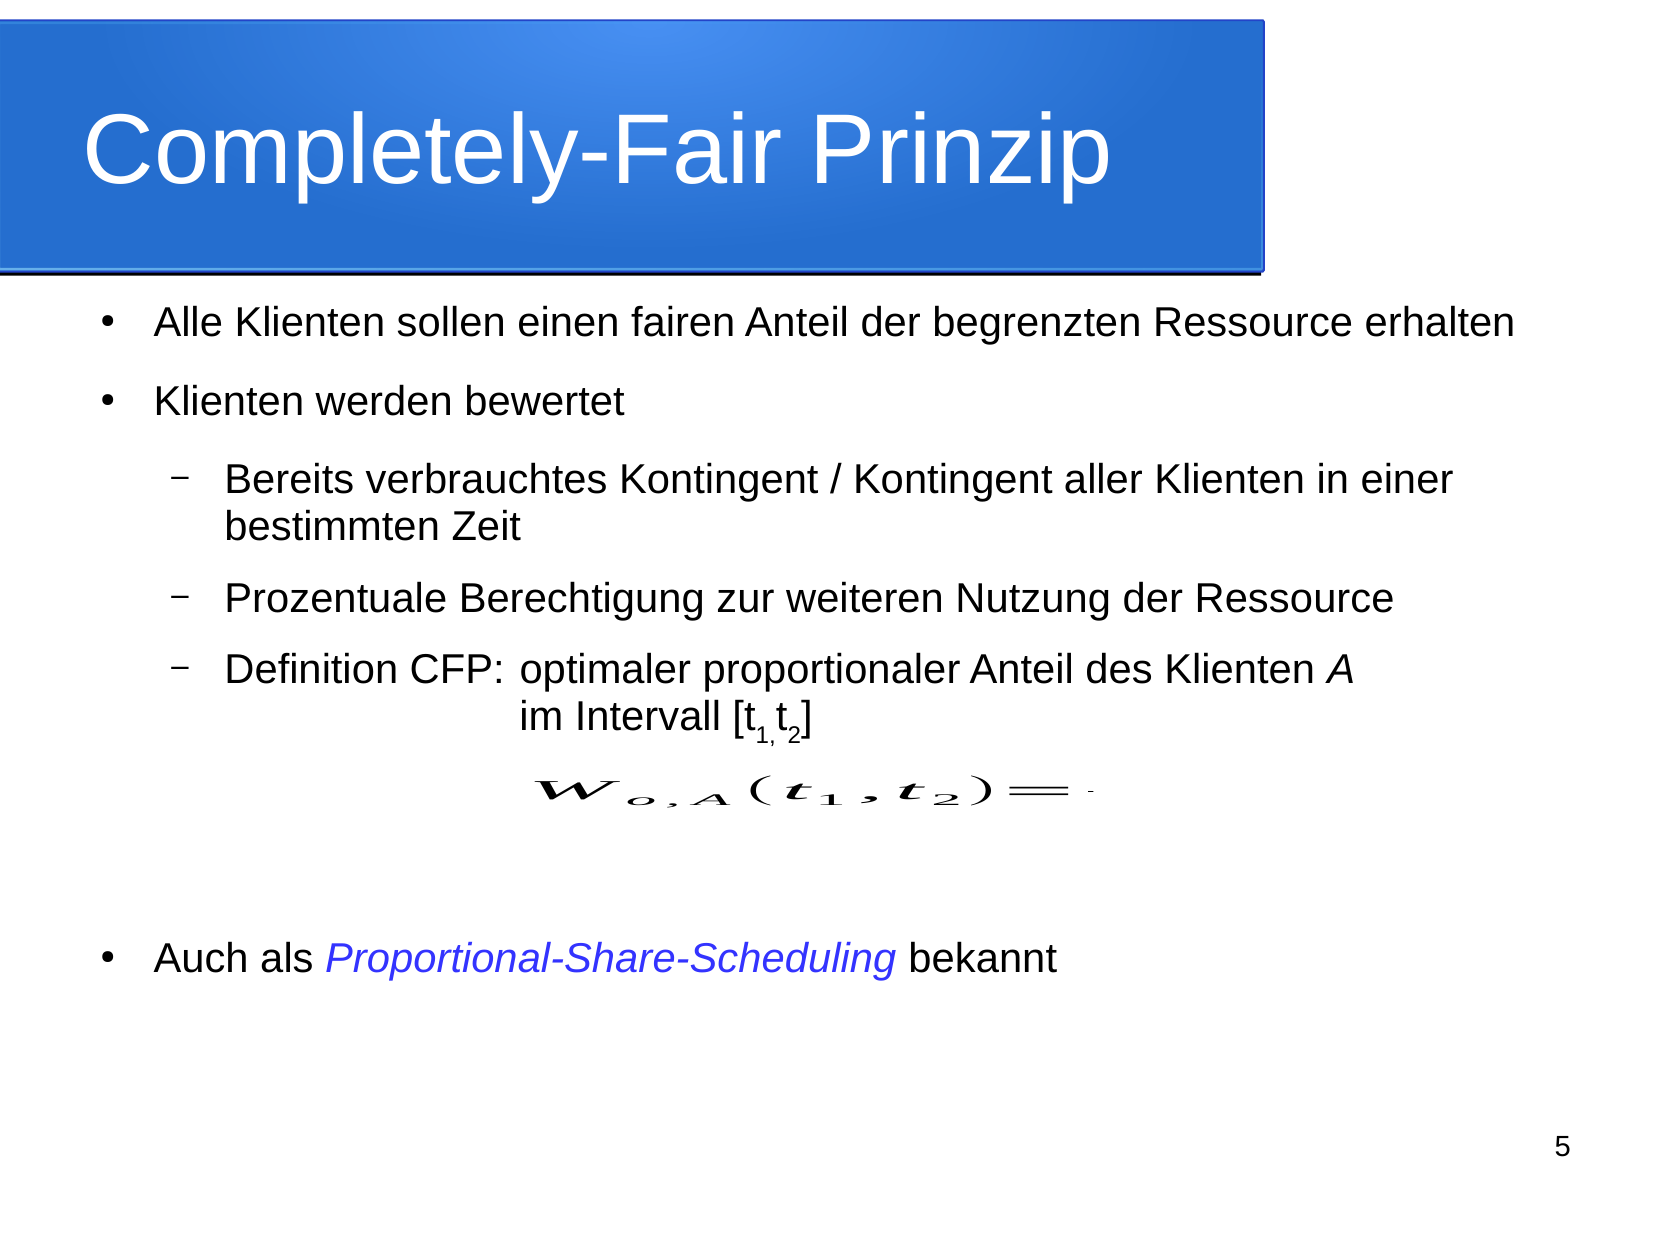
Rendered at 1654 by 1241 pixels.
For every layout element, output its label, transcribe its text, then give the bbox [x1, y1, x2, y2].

title Completely-Fair Prinzip [82, 38, 1235, 261]
list Alle Klienten sollen einen fairen Anteil der begrenzten Ressource erhalten Klienten werden bewertet Bereits verbrauchtes Kontingent / Kontingent aller Klienten in einer bestimmten Zeit Prozentuale Berechtigung zur weiteren Nutzung der Ressource Definition CFP: optimaler proportionaler Anteil des Klienten A im Intervall [t1,t2] Auch als Proportional-Share-Scheduling bekannt [82, 299, 1571, 1101]
chart [515, 755, 1094, 911]
